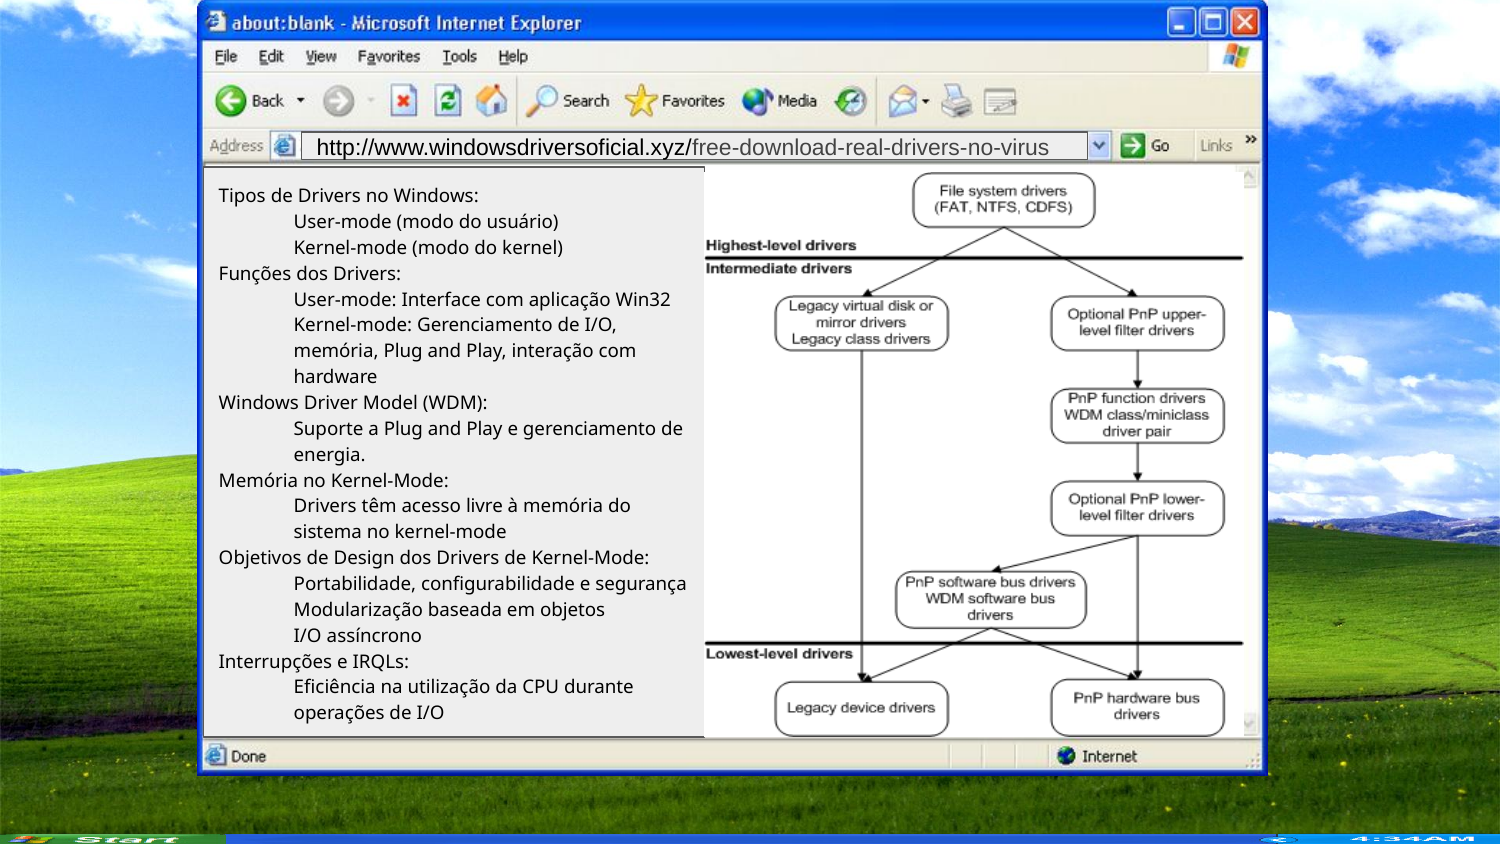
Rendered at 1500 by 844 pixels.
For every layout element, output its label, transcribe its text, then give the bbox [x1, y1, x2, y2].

picture [0, 0, 1500, 844]
text_box Tipos de Drivers no Windows: User-mode (modo do usuário) Kernel-mode (modo do kernel) Funções dos Drivers: User-mode: Interface com aplicação Win32 Kernel-mode: Gerenciamento de I/O, memória, Plug and Play, interação com hardware Windows Driver Model (WDM): Suporte a Plug and Play e gerenciamento de energia. Memória no Kernel-Mode: Drivers têm acesso livre à memória do sistema no kernel-mode Objetivos de Design dos Drivers de Kernel-Mode: Portabilidade, configurabilidade e segurança Modularização baseada em objetos I/O assíncrono Interrupções e IRQLs: Eficiência na utilização da CPU durante operações de I/O [203, 167, 705, 737]
text_box http://www.windowsdriversoficial.xyz/free-download-real-drivers-no-virus [301, 132, 1088, 160]
